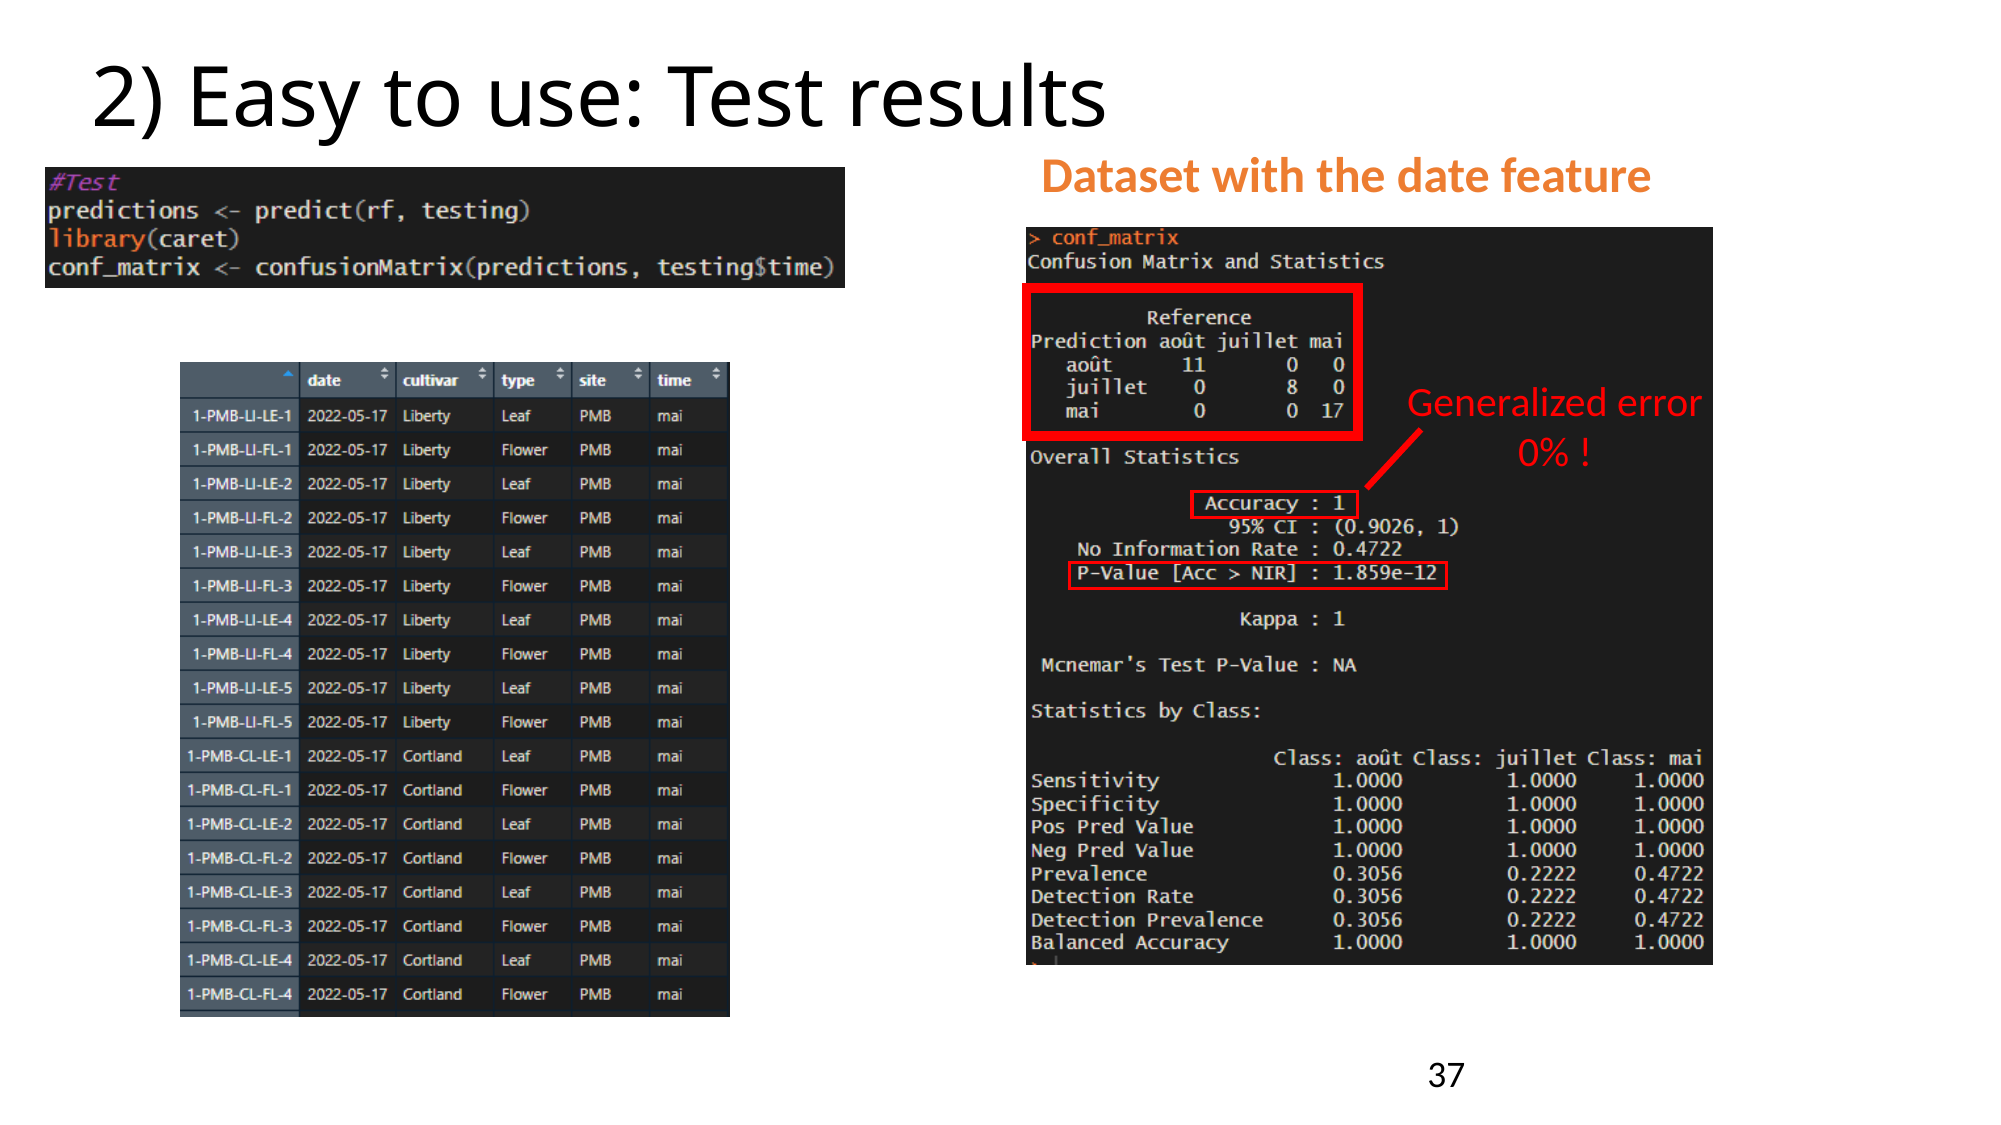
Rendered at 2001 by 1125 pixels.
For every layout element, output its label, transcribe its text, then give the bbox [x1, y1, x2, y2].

text_box 2) Easy to use: Test results [76, 35, 1156, 152]
picture [180, 362, 730, 1017]
picture [1026, 227, 1713, 965]
text_box [1412, 1042, 1863, 1103]
text_box Generalized error 0% ! [1379, 366, 1731, 483]
text_box Dataset with the date feature [1026, 134, 1686, 211]
picture [45, 167, 845, 289]
picture [1031, 293, 1353, 431]
